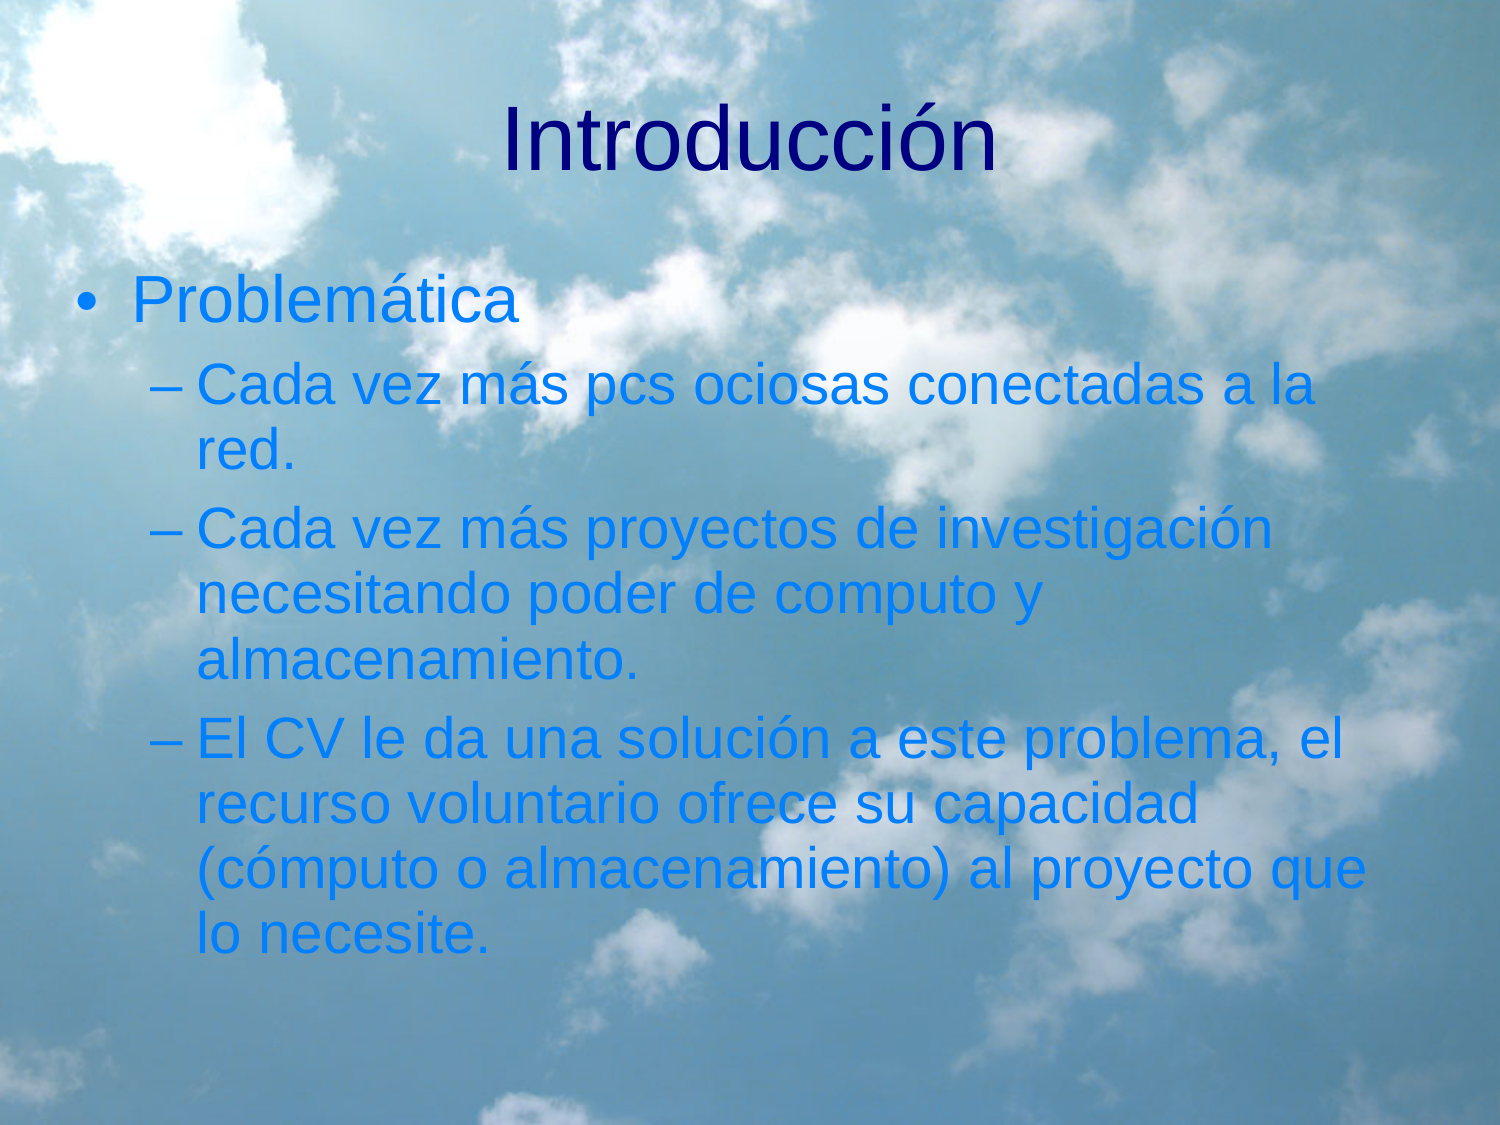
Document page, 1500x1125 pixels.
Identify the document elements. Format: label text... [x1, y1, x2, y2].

list Problemática Cada vez más pcs ociosas conectadas a la red. Cada vez más proyectos de investigación necesitando poder de computo y almacenamiento. El CV le da una solución a este problema, el recurso voluntario ofrece su capacidad (cómputo o almacenamiento) al proyecto que lo necesite. [75, 262, 1426, 991]
picture [0, 0, 1500, 1125]
title Introducción [75, 52, 1426, 226]
